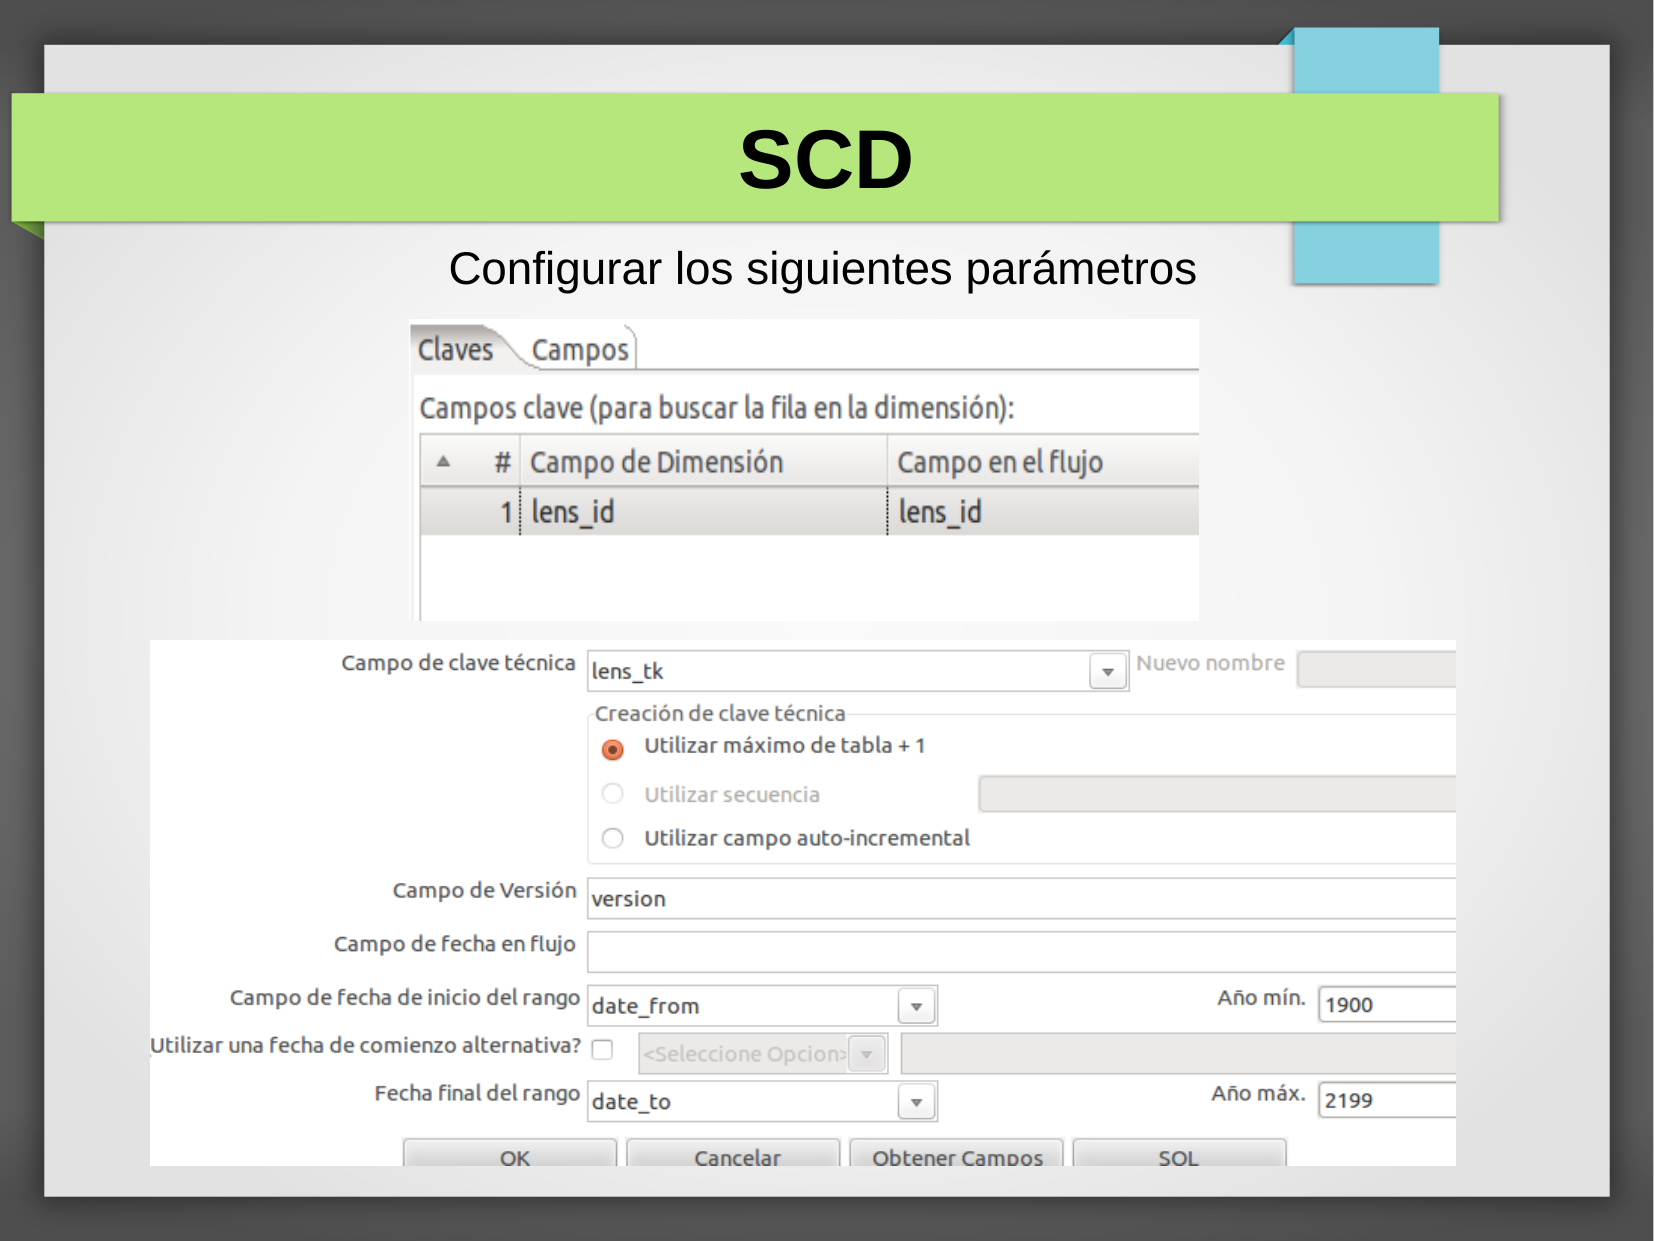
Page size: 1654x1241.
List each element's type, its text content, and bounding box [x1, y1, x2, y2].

title SCD [70, 106, 1583, 213]
picture [0, 0, 1654, 1241]
text_box Configurar los siguientes parámetros [433, 235, 1213, 302]
